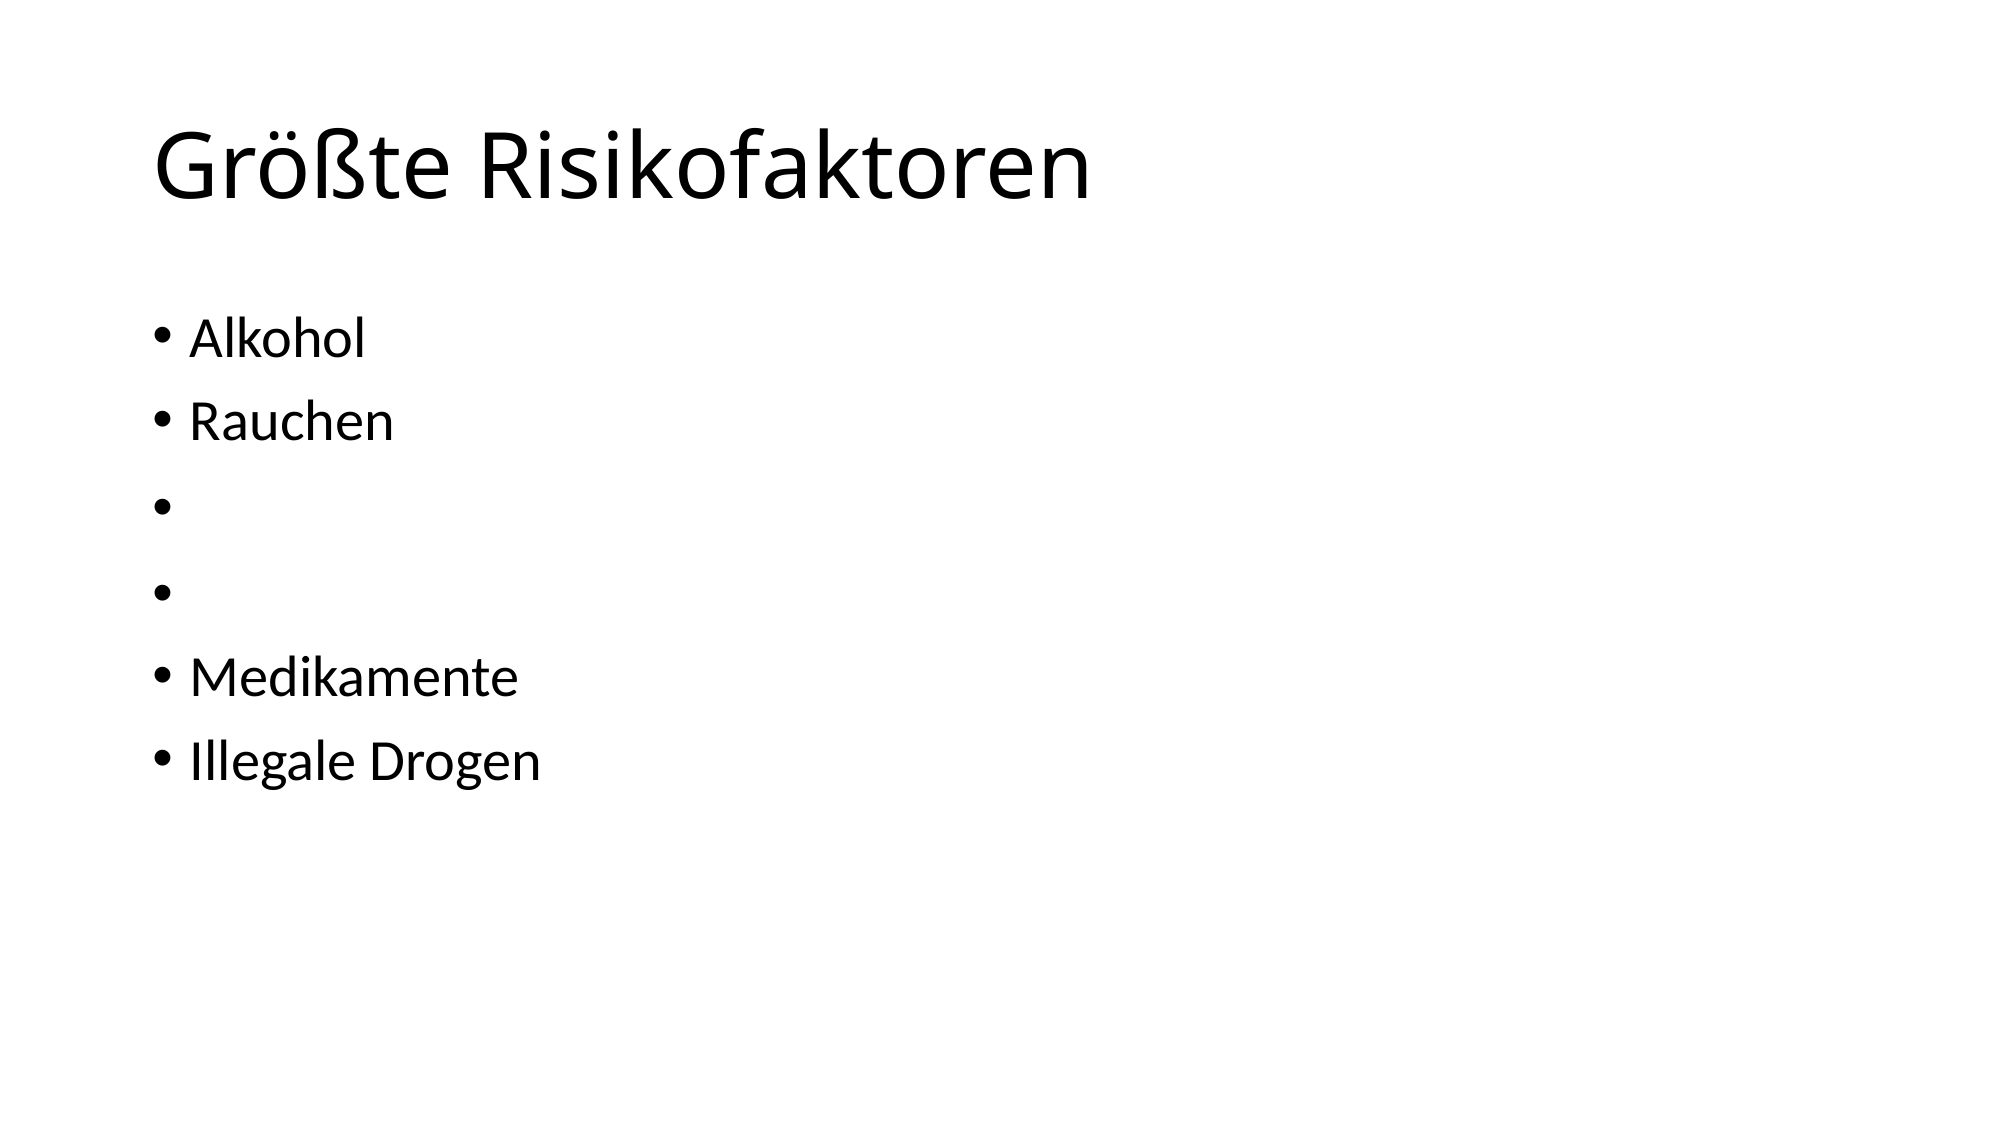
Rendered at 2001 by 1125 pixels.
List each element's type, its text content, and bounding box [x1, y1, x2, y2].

title Größte Risikofaktoren [137, 59, 1863, 278]
list Alkohol Rauchen Medikamente Illegale Drogen [137, 299, 1863, 1014]
